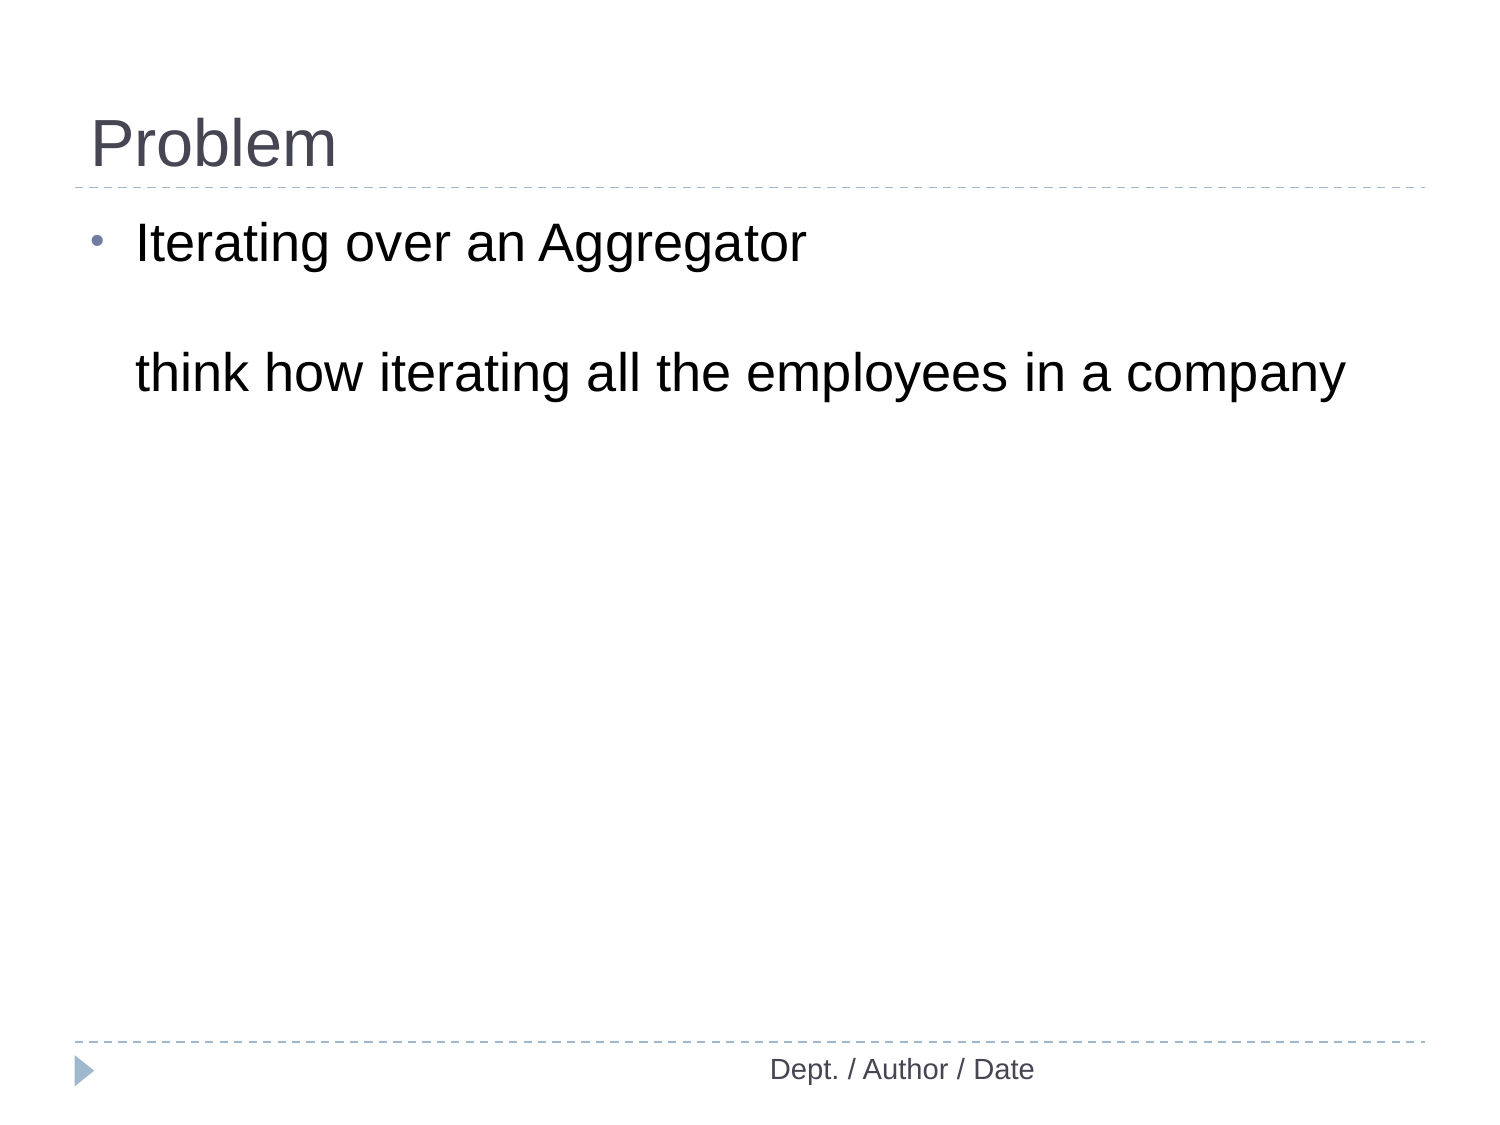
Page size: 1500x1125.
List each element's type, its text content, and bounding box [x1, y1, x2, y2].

list Iterating over an Aggregator think how iterating all the employees in a company [75, 200, 1425, 1010]
title Problem [75, 24, 1425, 188]
footer Dept. / Author / Date [475, 1042, 1051, 1103]
